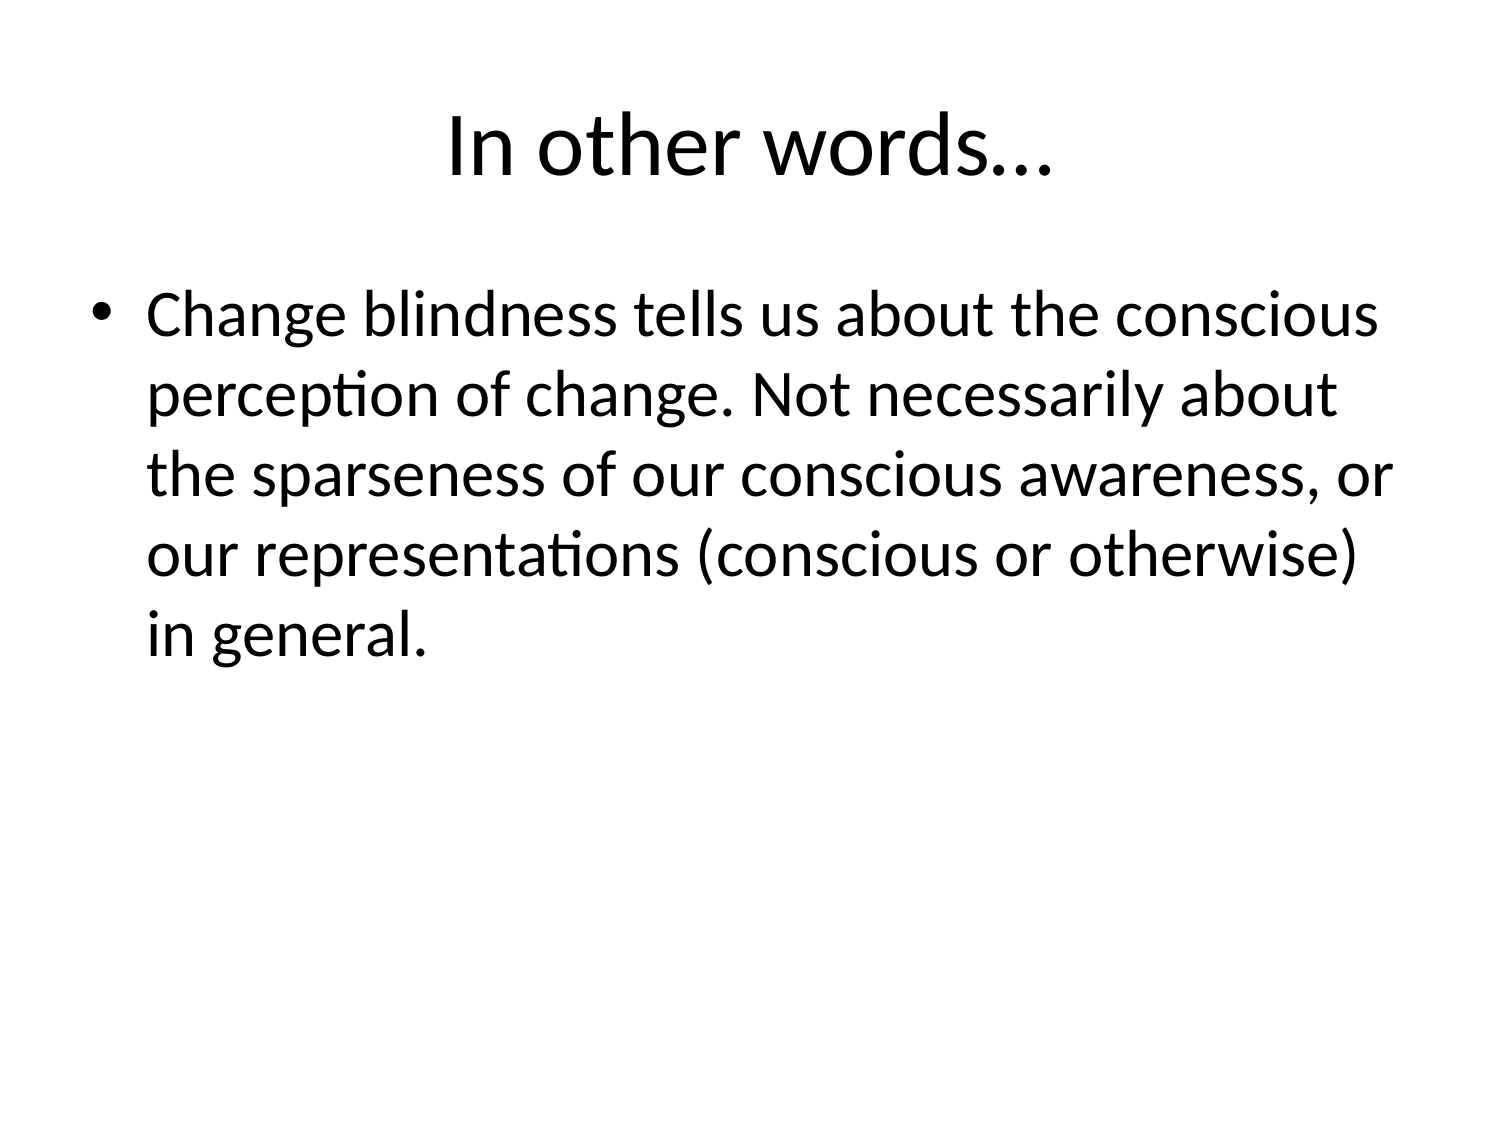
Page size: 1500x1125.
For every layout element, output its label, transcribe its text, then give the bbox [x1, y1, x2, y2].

title In other words… [75, 45, 1425, 233]
list Change blindness tells us about the conscious perception of change. Not necessarily about the sparseness of our conscious awareness, or our representations (conscious or otherwise) in general. [75, 262, 1425, 1005]
